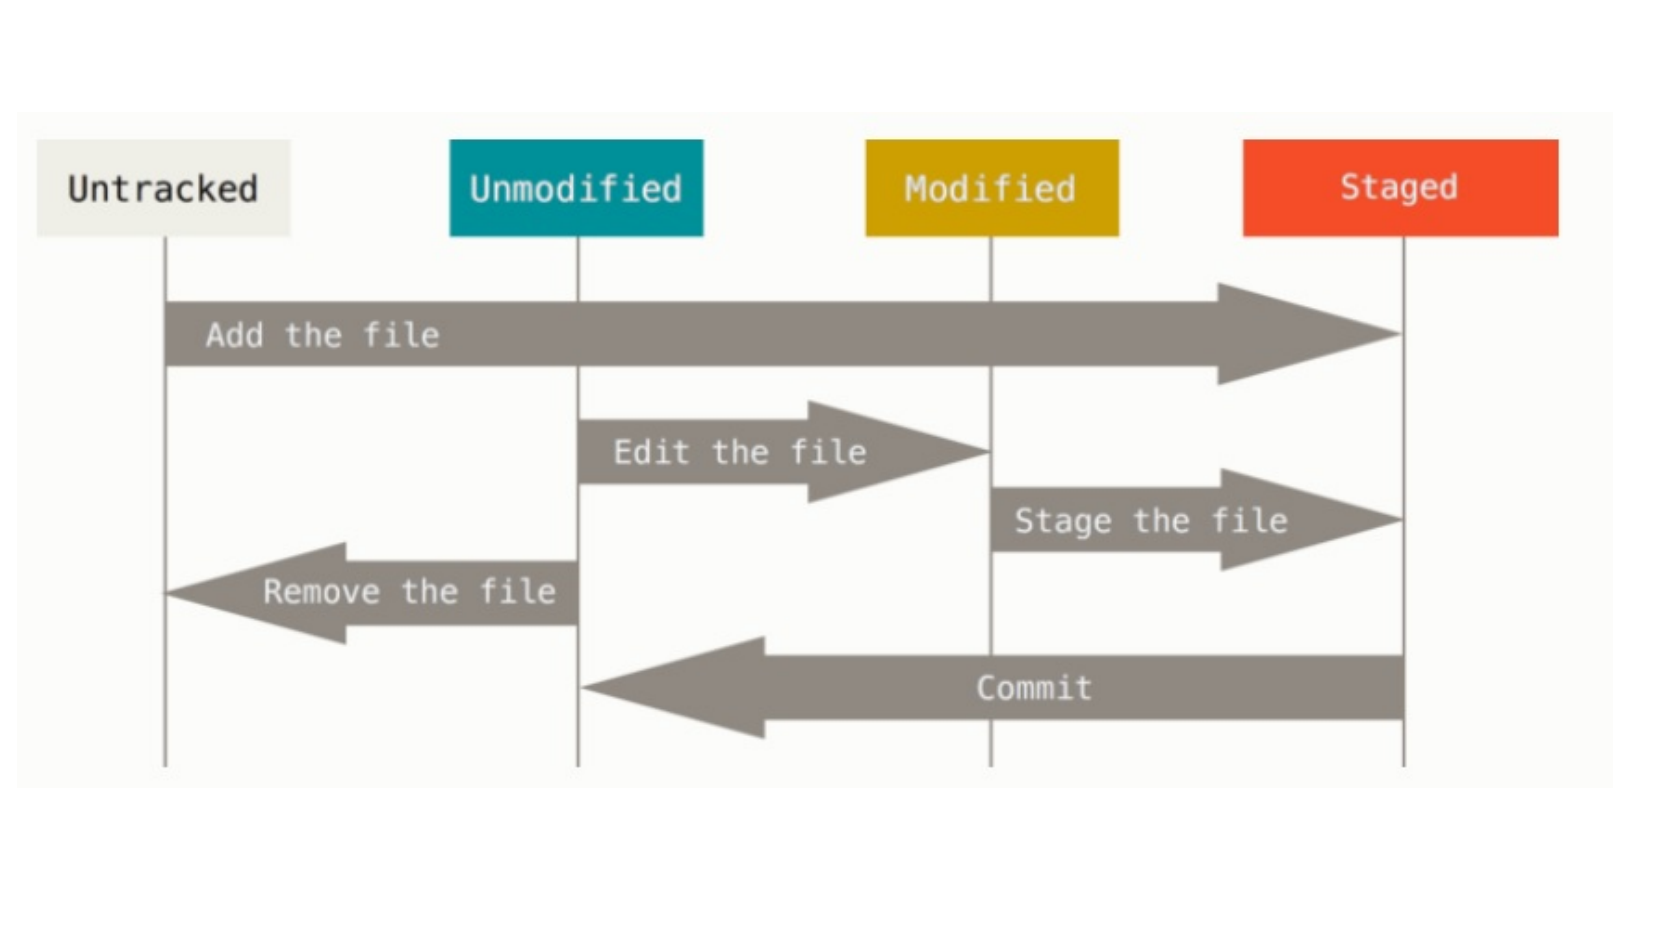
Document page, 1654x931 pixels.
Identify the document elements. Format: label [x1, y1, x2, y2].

picture [17, 112, 1613, 788]
